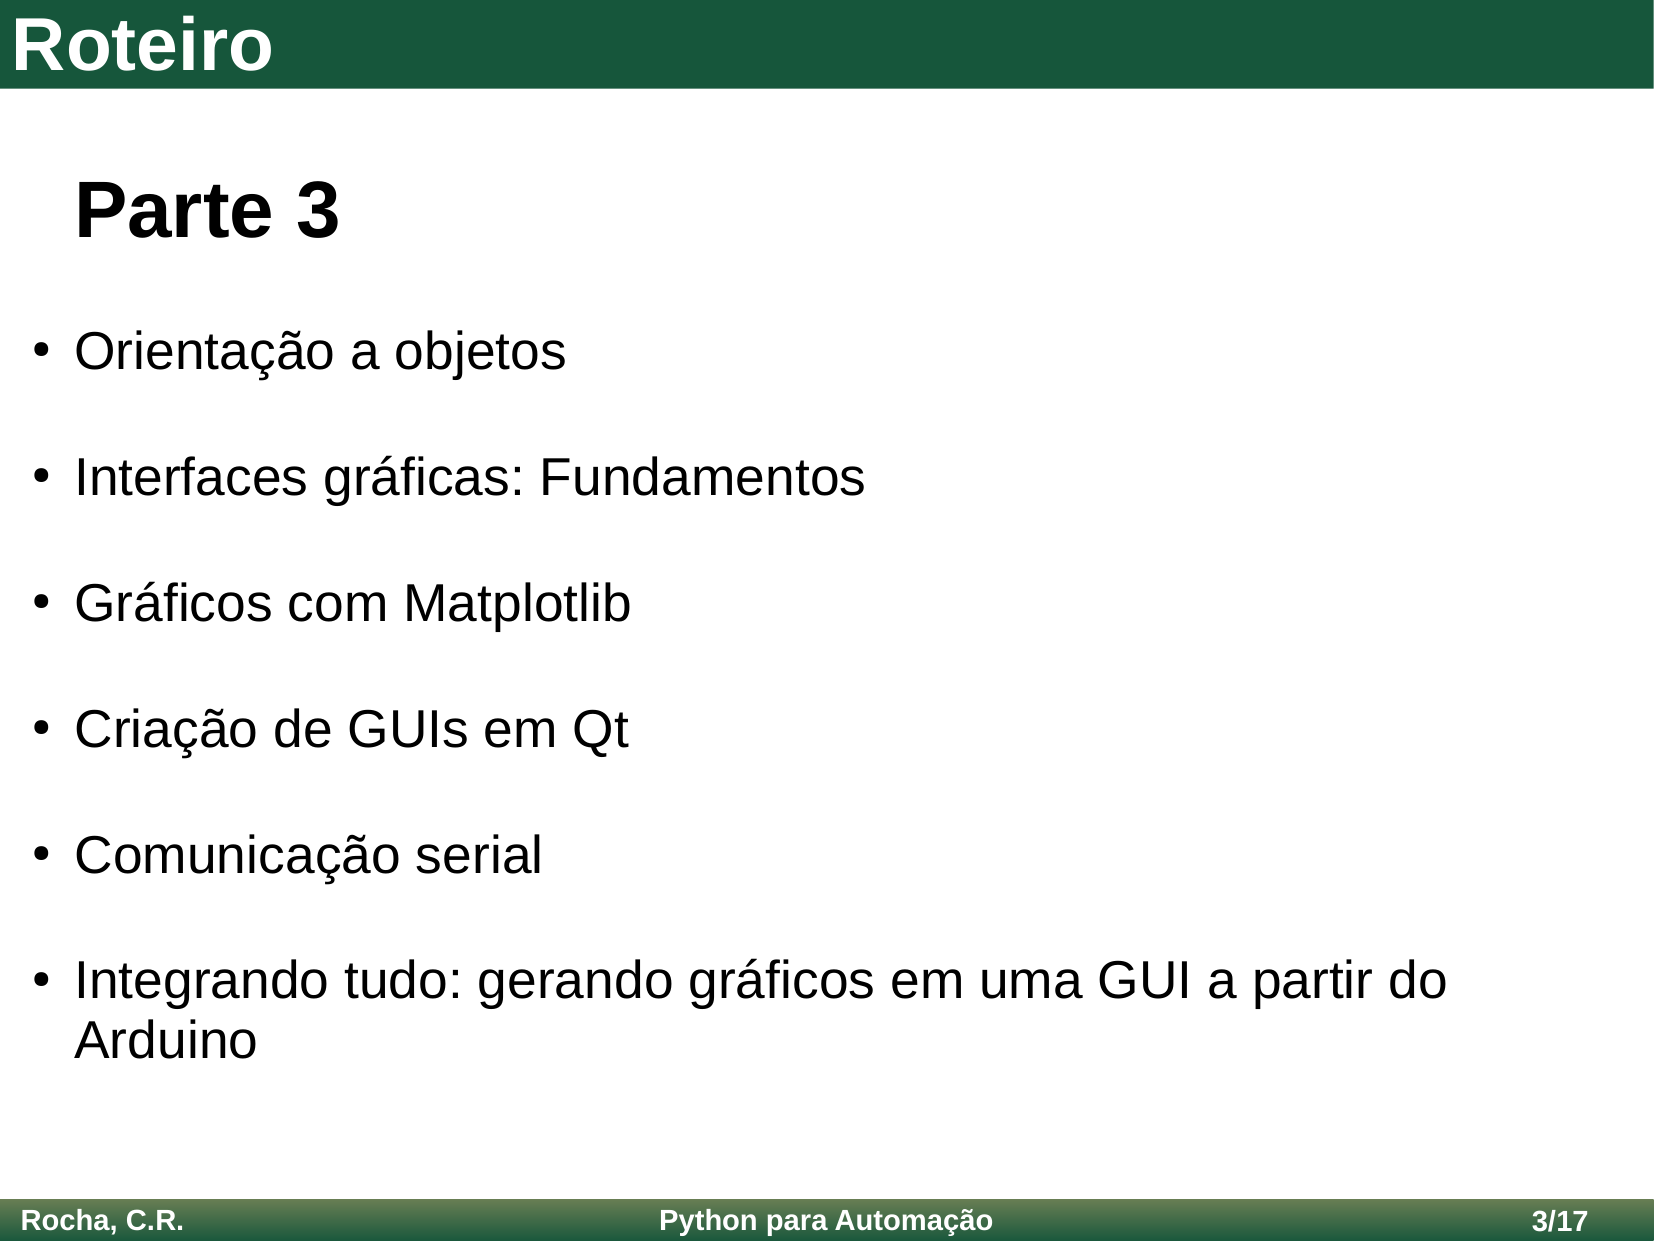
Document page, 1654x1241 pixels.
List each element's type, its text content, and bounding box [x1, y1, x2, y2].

title Roteiro [11, 0, 1625, 89]
list Parte 3 Orientação a objetos Interfaces gráficas: Fundamentos Gráficos com Matplotlib Criação de GUIs em Qt Comunicação serial Integrando tudo: gerando gráficos em uma GUI a partir do Arduino [17, 165, 1625, 1081]
